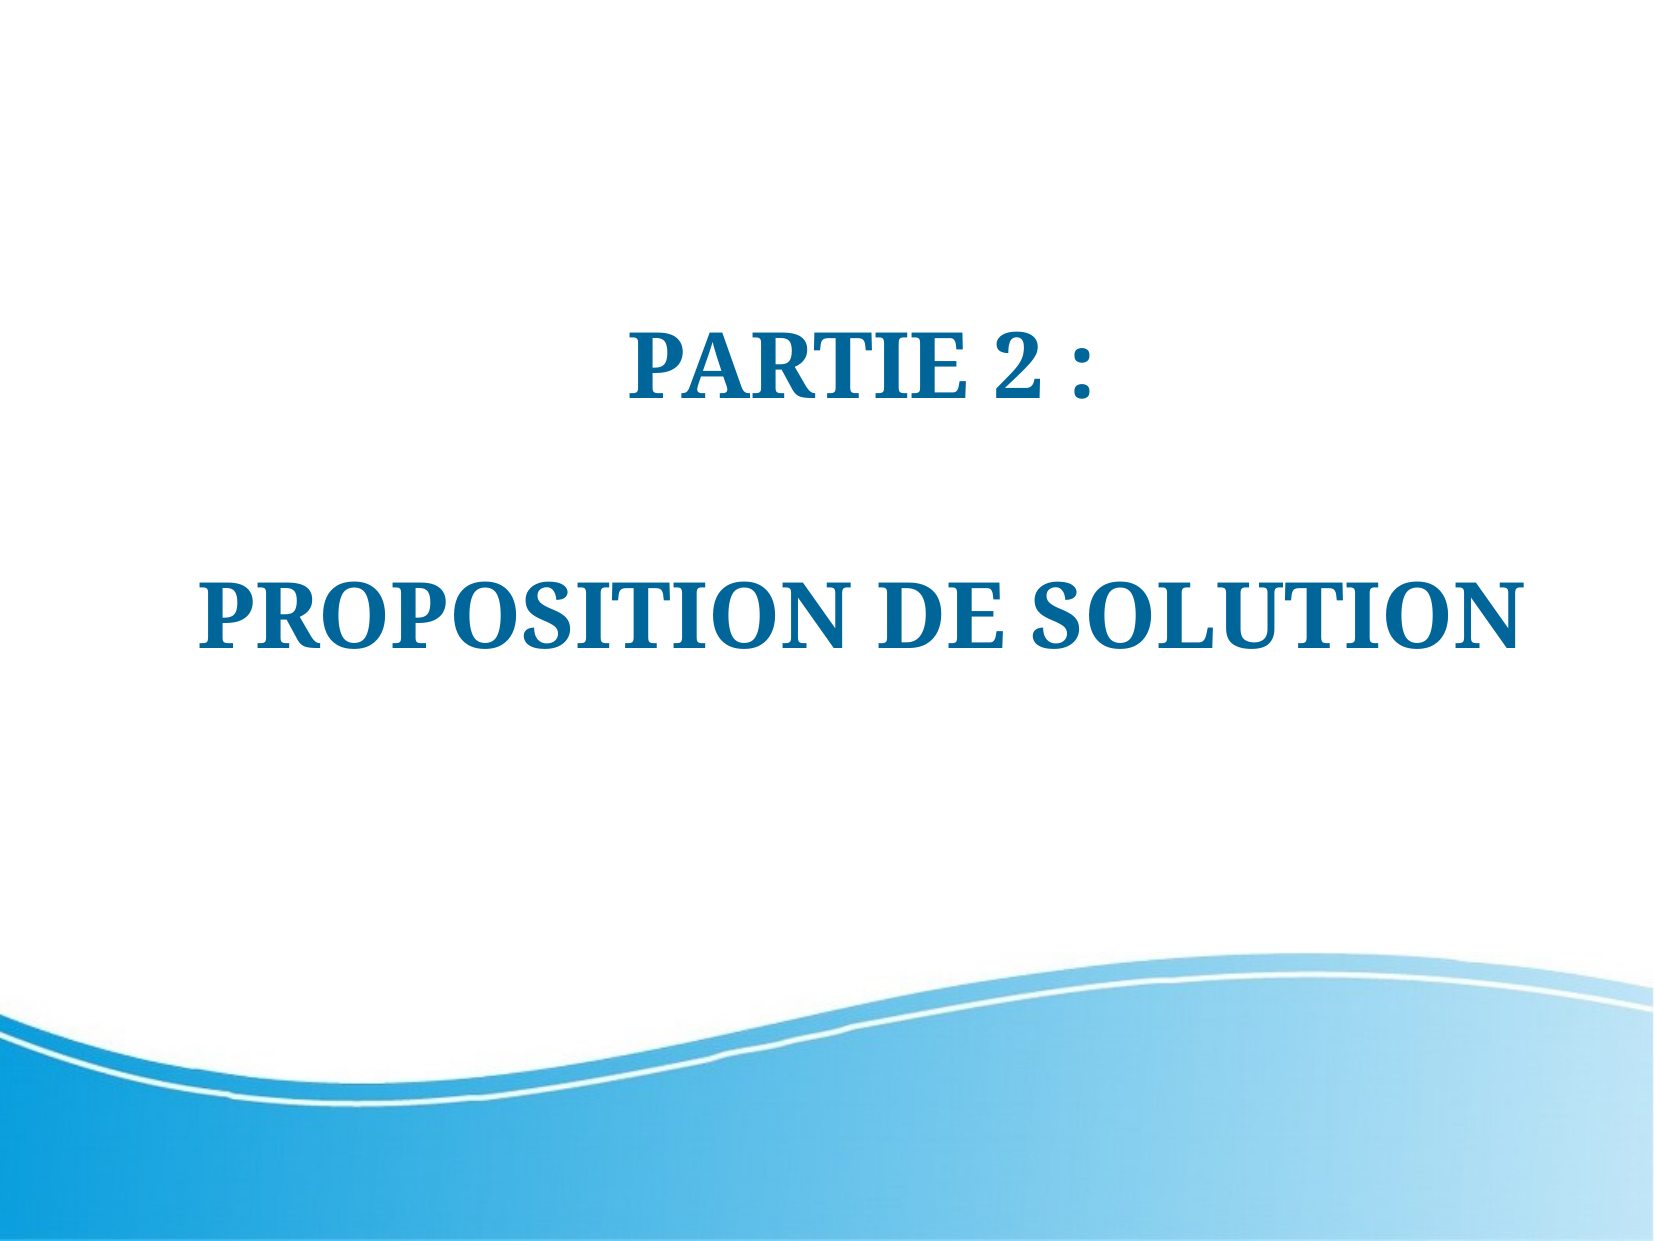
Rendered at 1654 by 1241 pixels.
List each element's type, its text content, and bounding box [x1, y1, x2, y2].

title PARTIE 2 : PROPOSITION DE SOLUTION [118, 349, 1607, 626]
picture [0, 952, 1654, 1241]
